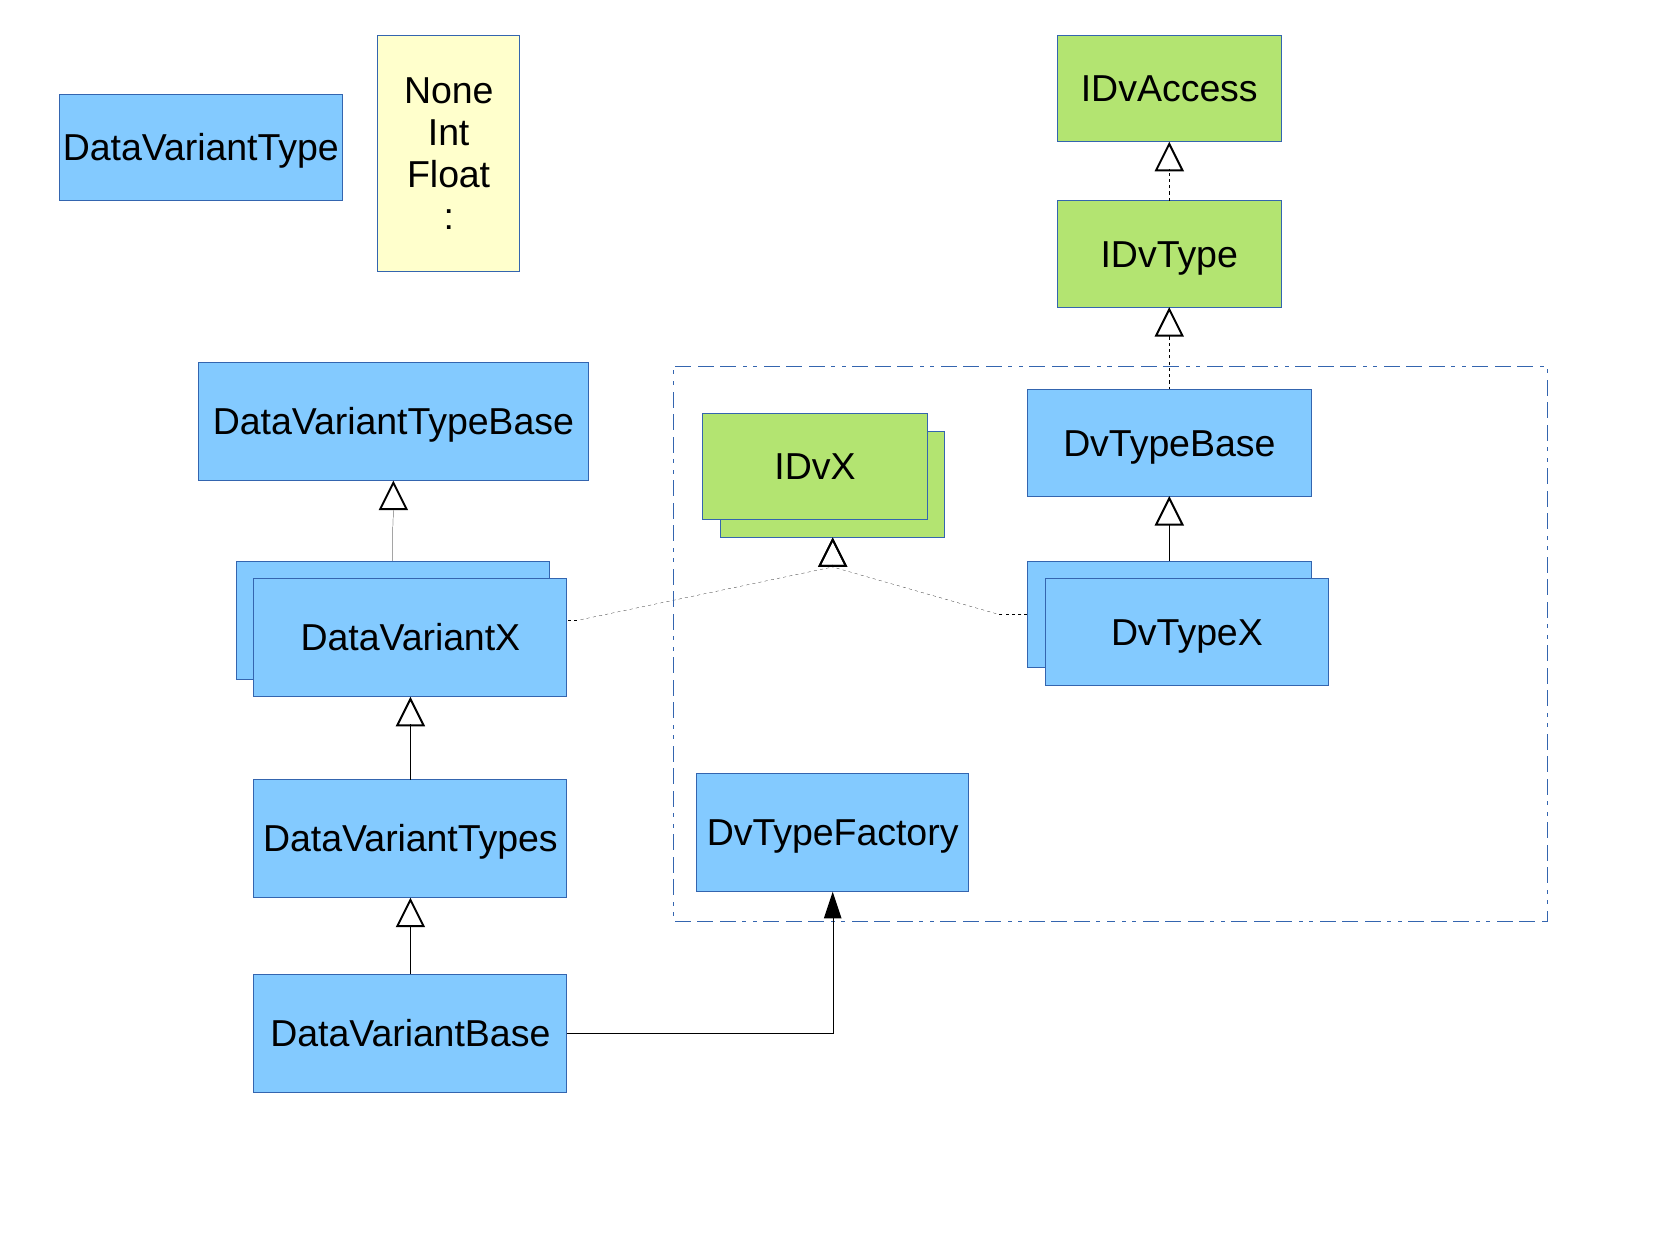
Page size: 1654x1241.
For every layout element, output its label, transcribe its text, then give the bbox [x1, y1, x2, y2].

text_box DvTypeX [1045, 578, 1329, 686]
text_box DataVariantTypes [253, 779, 567, 898]
text_box DvTypeFactory [696, 773, 969, 892]
text_box DataVariantBase [253, 974, 567, 1093]
text_box DataVariantType [59, 94, 343, 201]
text_box DvTypeX [1027, 561, 1312, 668]
text_box DvTypeBase [1027, 389, 1312, 497]
text_box DataVariantTypeBase [198, 362, 589, 481]
text_box IDvX [720, 431, 945, 538]
text_box IDvAccess [1057, 35, 1282, 142]
text_box IDvX [702, 413, 928, 520]
text_box DataVariantX [236, 561, 550, 680]
text_box DataVariantX [253, 578, 567, 697]
text_box None Int Float : [377, 35, 520, 272]
text_box IDvType [1057, 200, 1282, 308]
